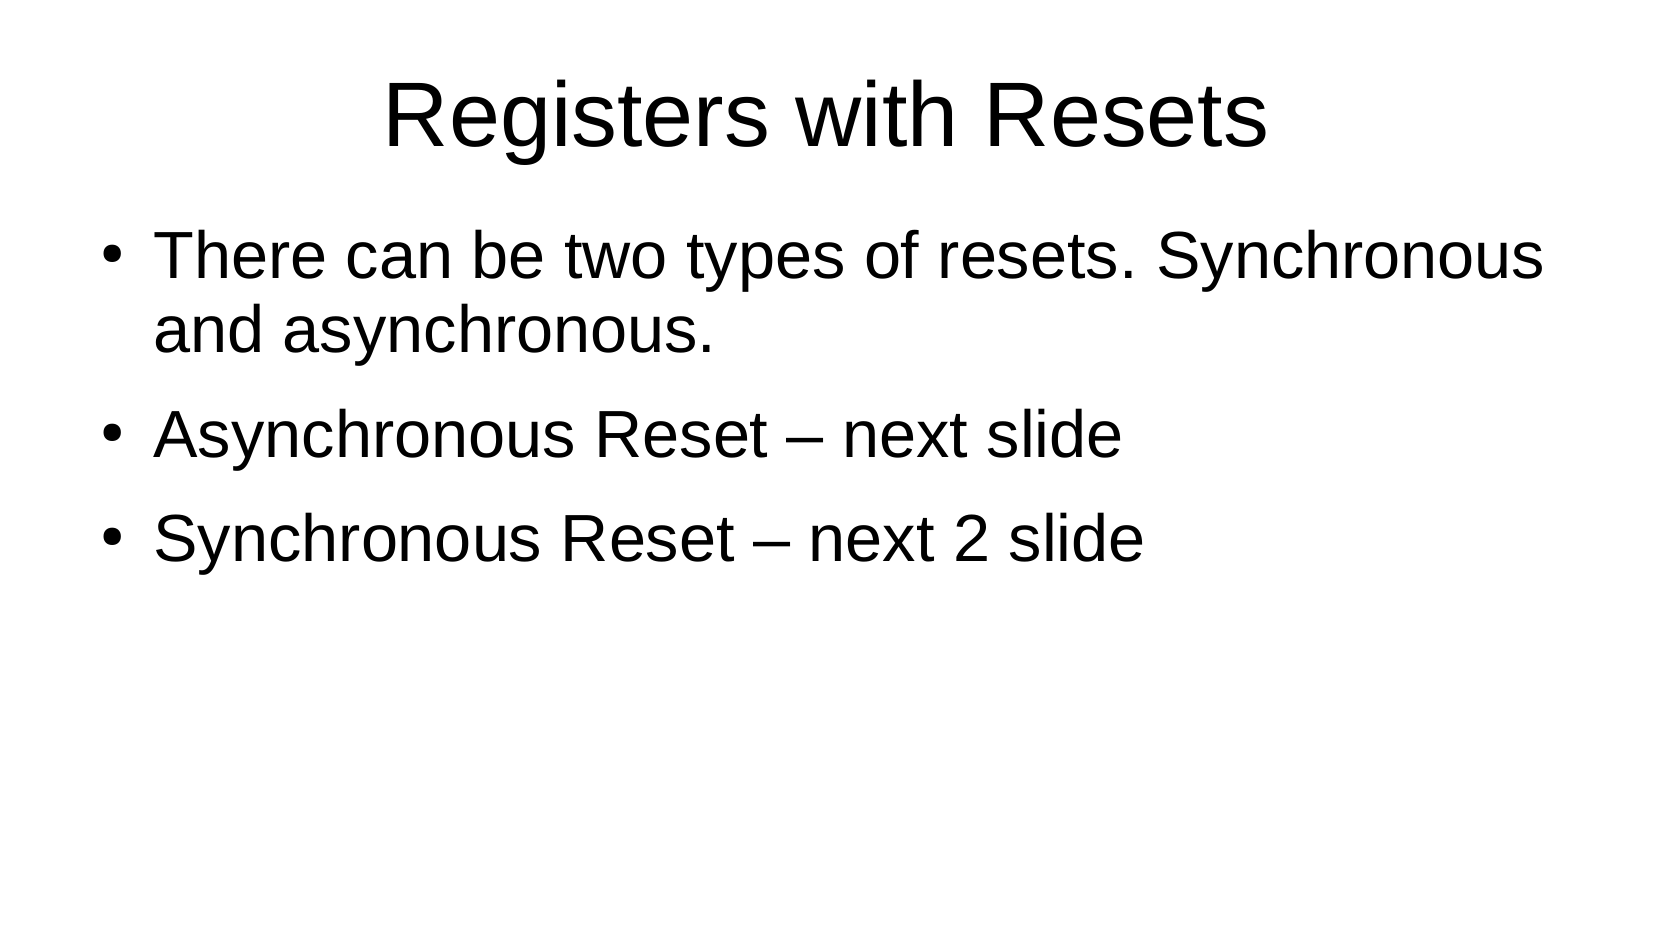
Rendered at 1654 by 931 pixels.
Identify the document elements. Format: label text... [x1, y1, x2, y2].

list There can be two types of resets. Synchronous and asynchronous. Asynchronous Reset – next slide Synchronous Reset – next 2 slide [82, 217, 1571, 758]
title Registers with Resets [82, 37, 1571, 193]
